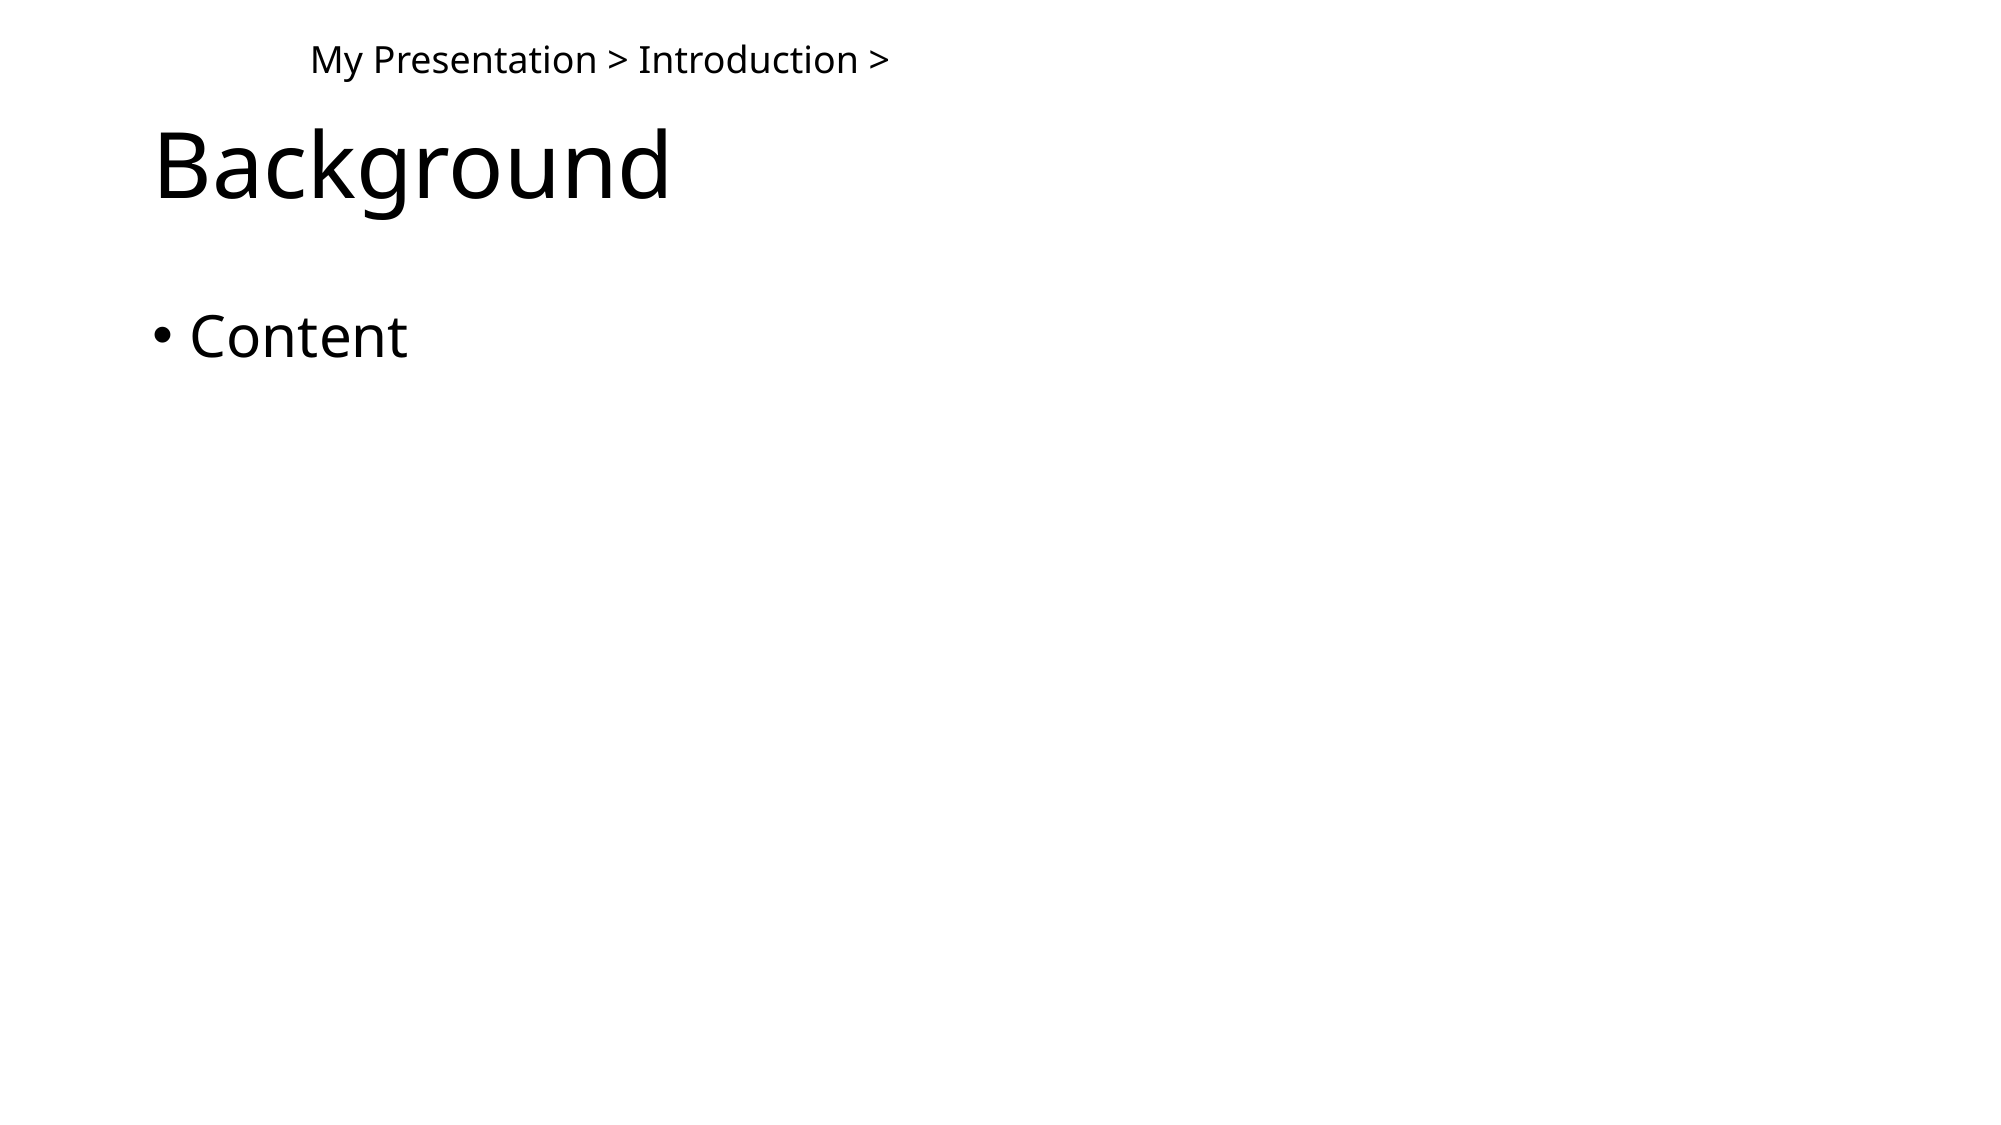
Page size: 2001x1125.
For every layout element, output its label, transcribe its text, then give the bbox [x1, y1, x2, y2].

list Content [137, 299, 1863, 1014]
title Background [137, 59, 1863, 278]
text_box My Presentation > Introduction > [295, 25, 876, 81]
